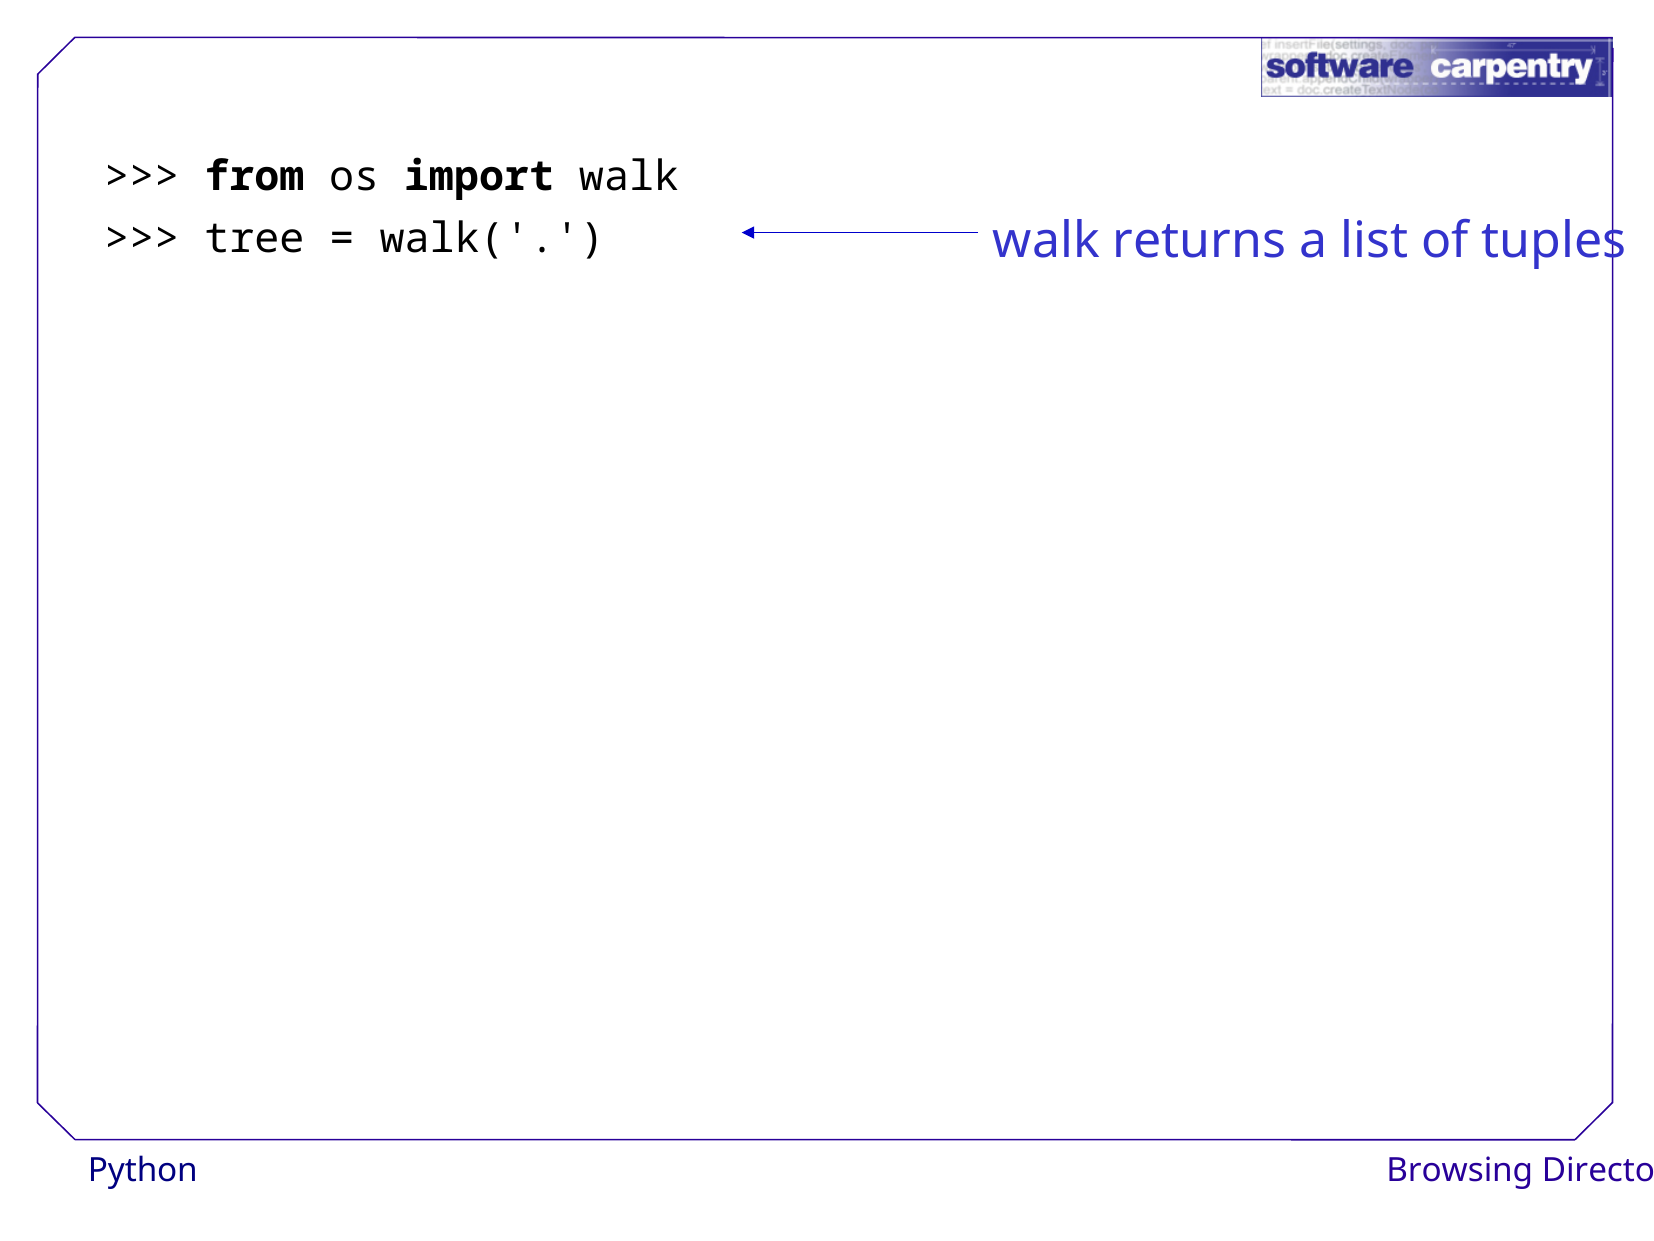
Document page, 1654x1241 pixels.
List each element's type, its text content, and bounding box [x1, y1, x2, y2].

text_box >>> from os import walk >>> tree = walk('.') [89, 128, 1512, 1037]
text_box walk returns a list of tuples [978, 185, 1442, 280]
picture [1261, 39, 1613, 97]
